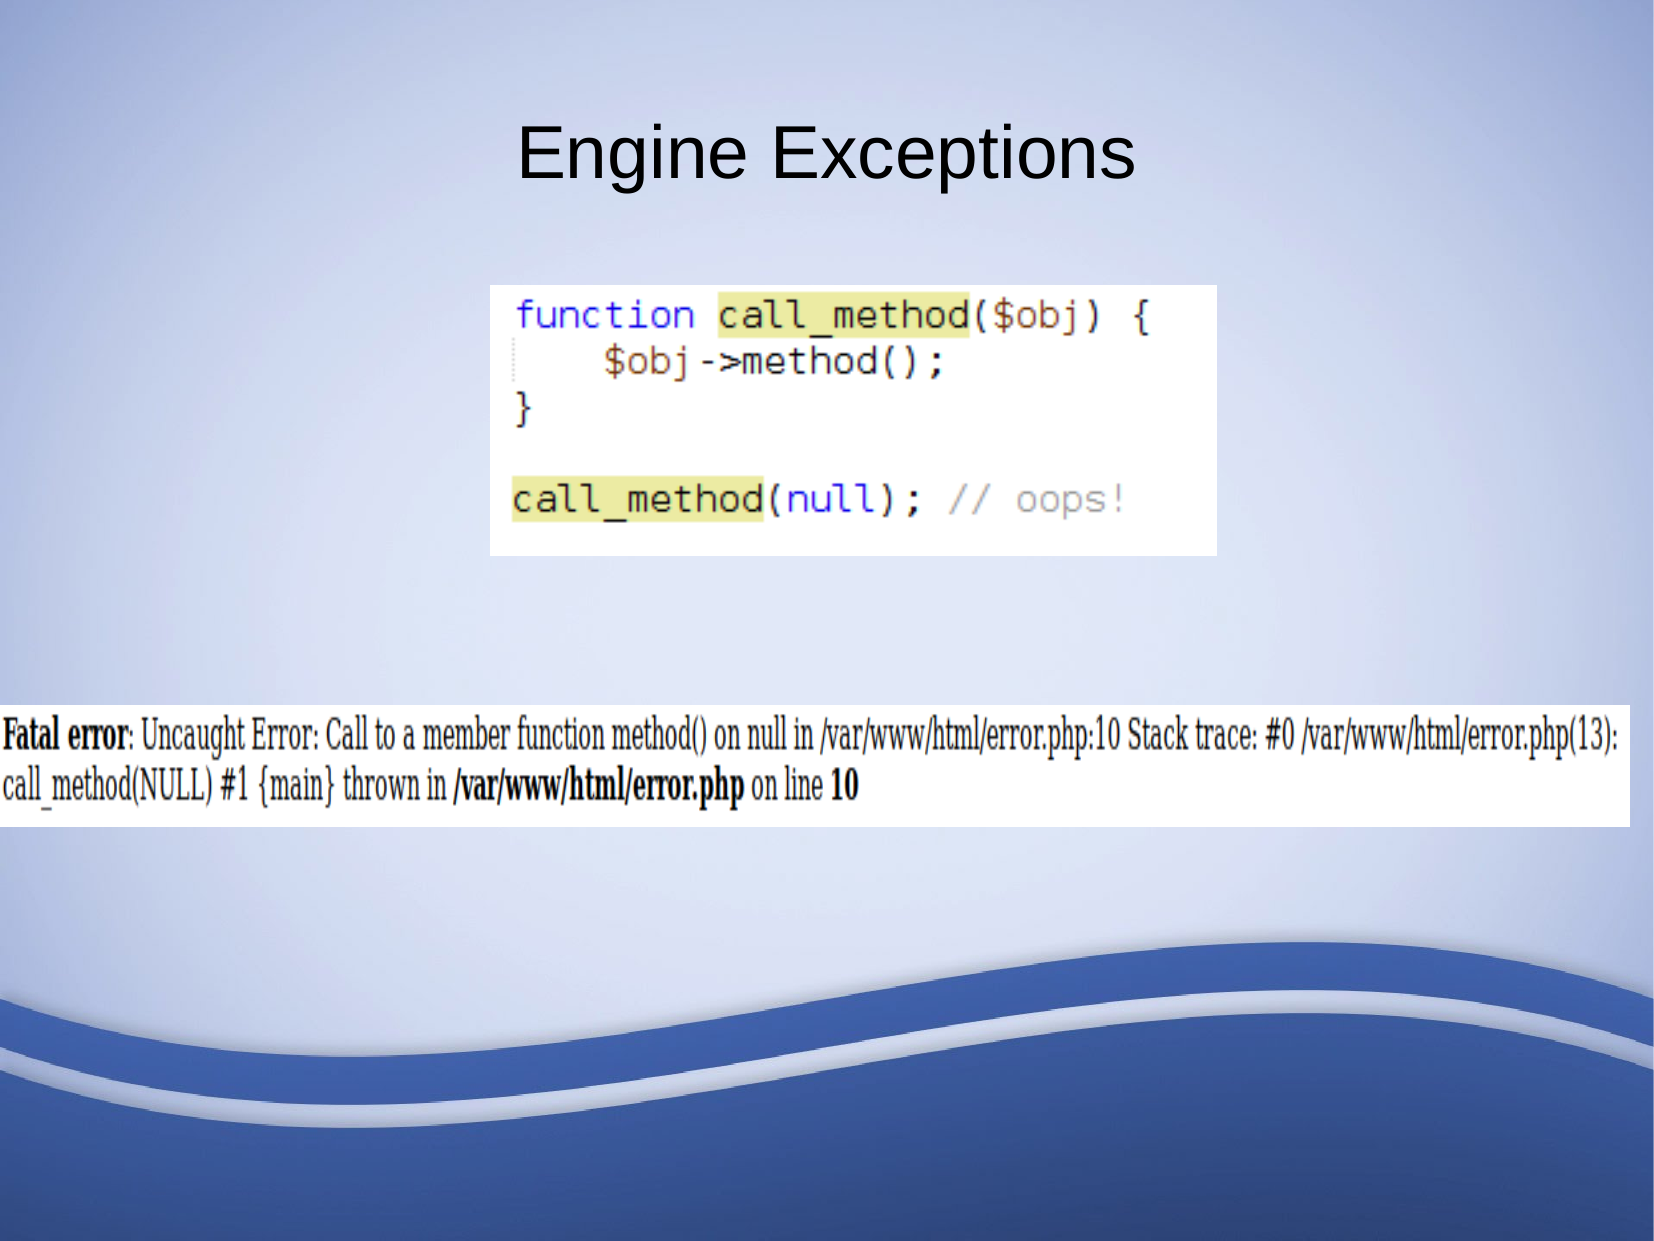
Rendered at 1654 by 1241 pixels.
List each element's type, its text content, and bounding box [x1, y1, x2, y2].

title Engine Exceptions [82, 49, 1571, 257]
picture [0, 0, 1654, 1241]
